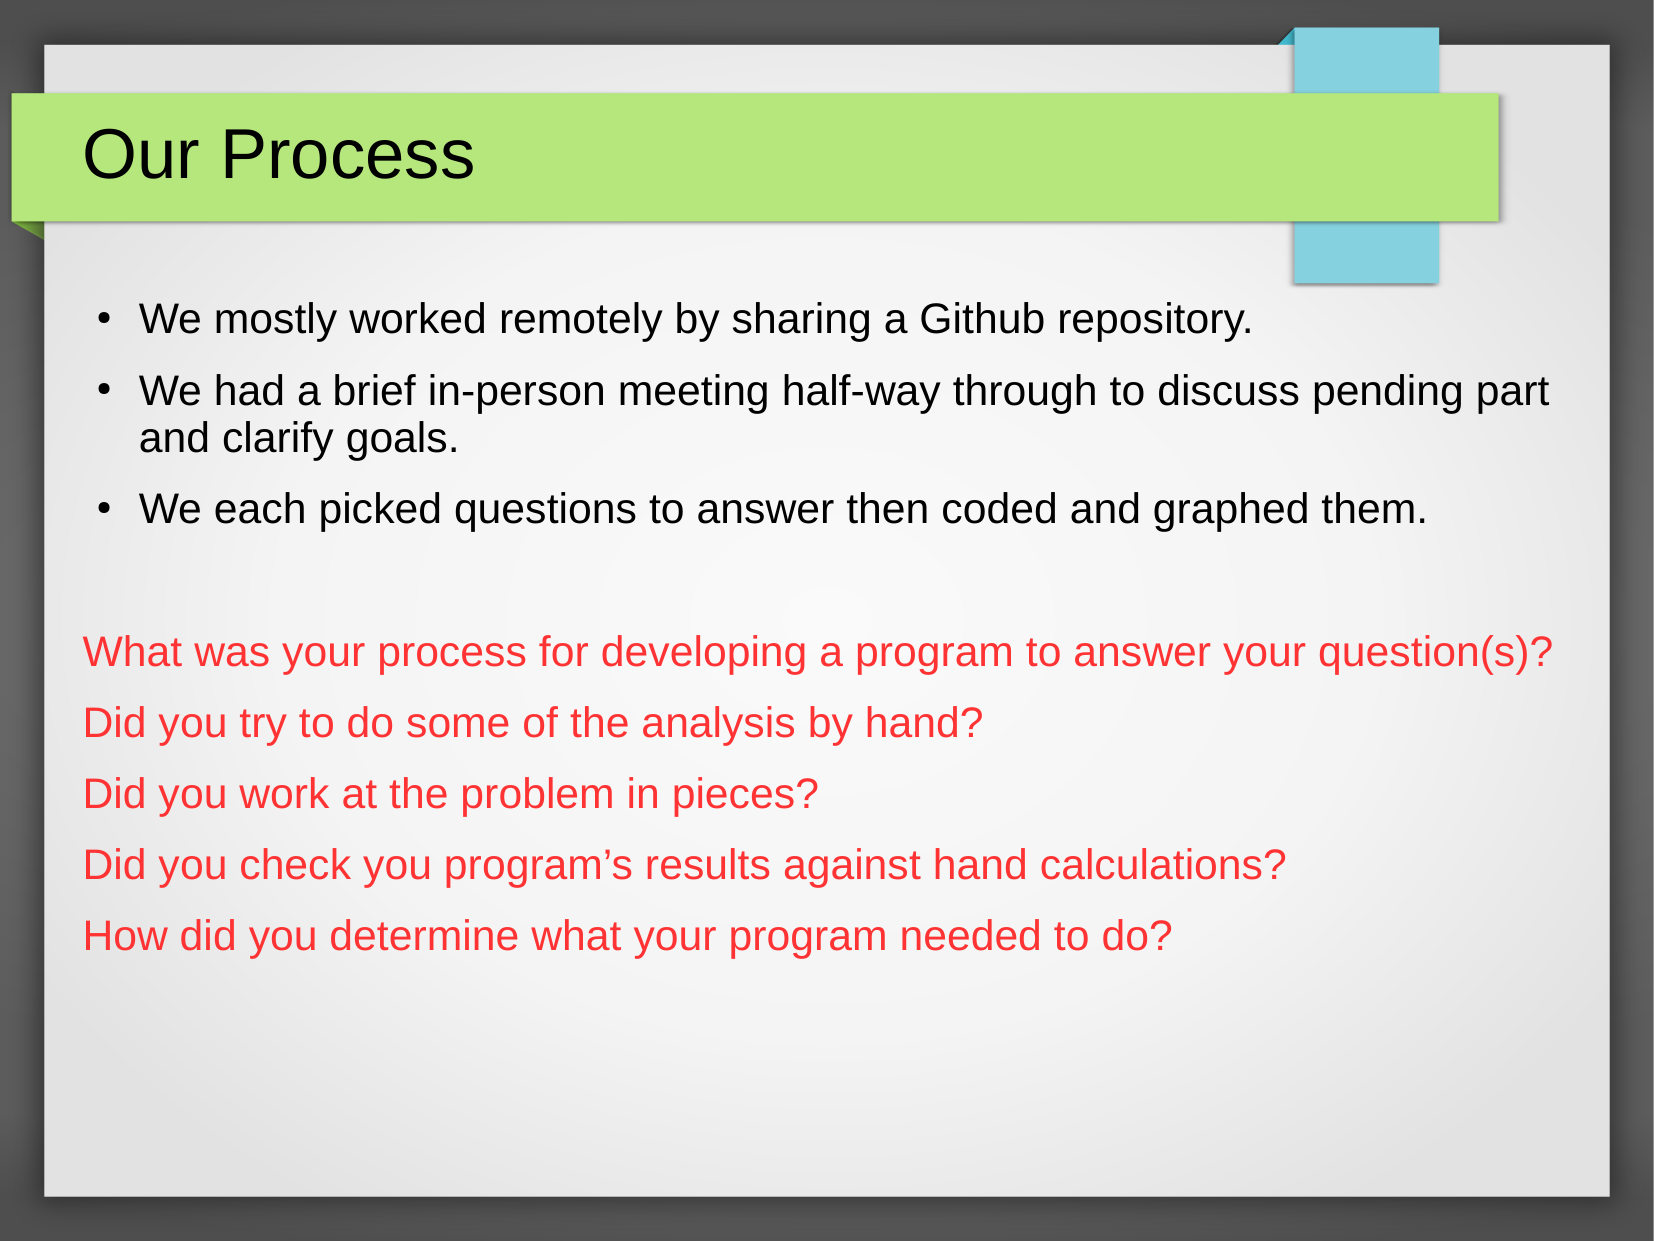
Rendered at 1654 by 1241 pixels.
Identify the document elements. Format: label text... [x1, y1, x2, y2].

list We mostly worked remotely by sharing a Github repository. We had a brief in-person meeting half-way through to discuss pending part and clarify goals. We each picked questions to answer then coded and graphed them. What was your process for developing a program to answer your question(s)? Did you try to do some of the analysis by hand? Did you work at the problem in pieces? Did you check you program’s results against hand calculations? How did you determine what your program needed to do? [82, 295, 1571, 1015]
picture [0, 0, 1654, 1241]
title Our Process [82, 94, 1264, 213]
